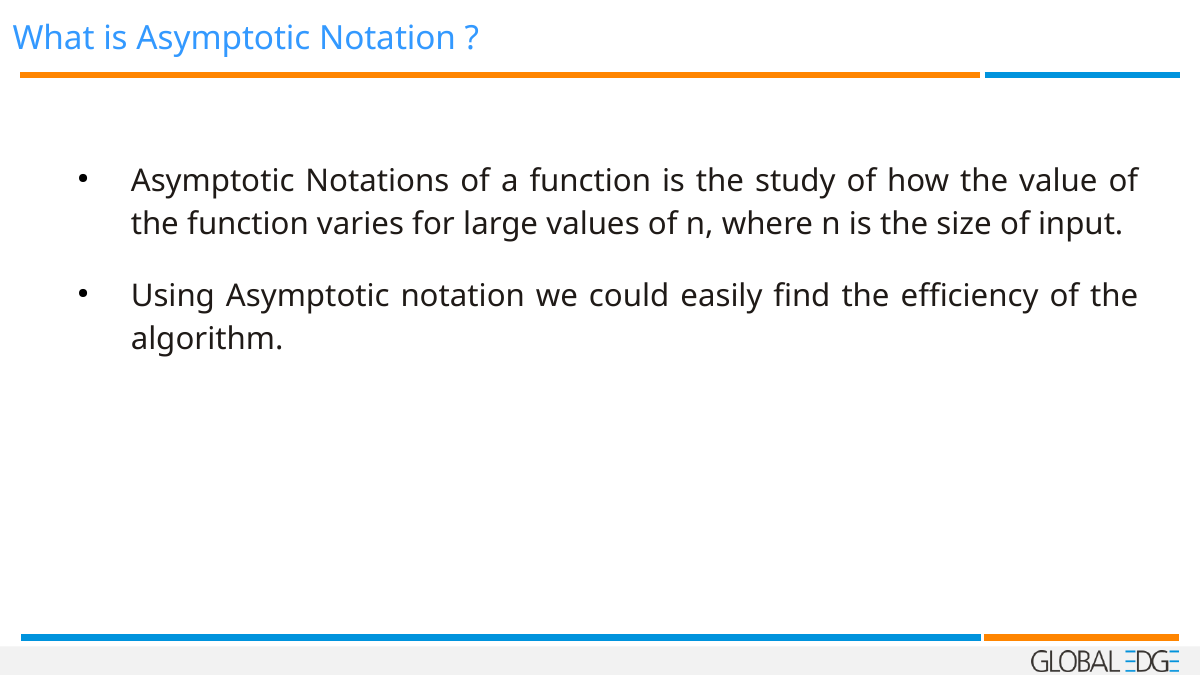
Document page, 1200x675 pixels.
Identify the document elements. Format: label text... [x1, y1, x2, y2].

list Asymptotic Notations of a function is the study of how the value of the function varies for large values of n, where n is the size of input. Using Asymptotic notation we could easily find the efficiency of the algorithm. [60, 157, 1140, 550]
title What is Asymptotic Notation ? [12, 9, 1088, 63]
picture [1031, 650, 1179, 672]
